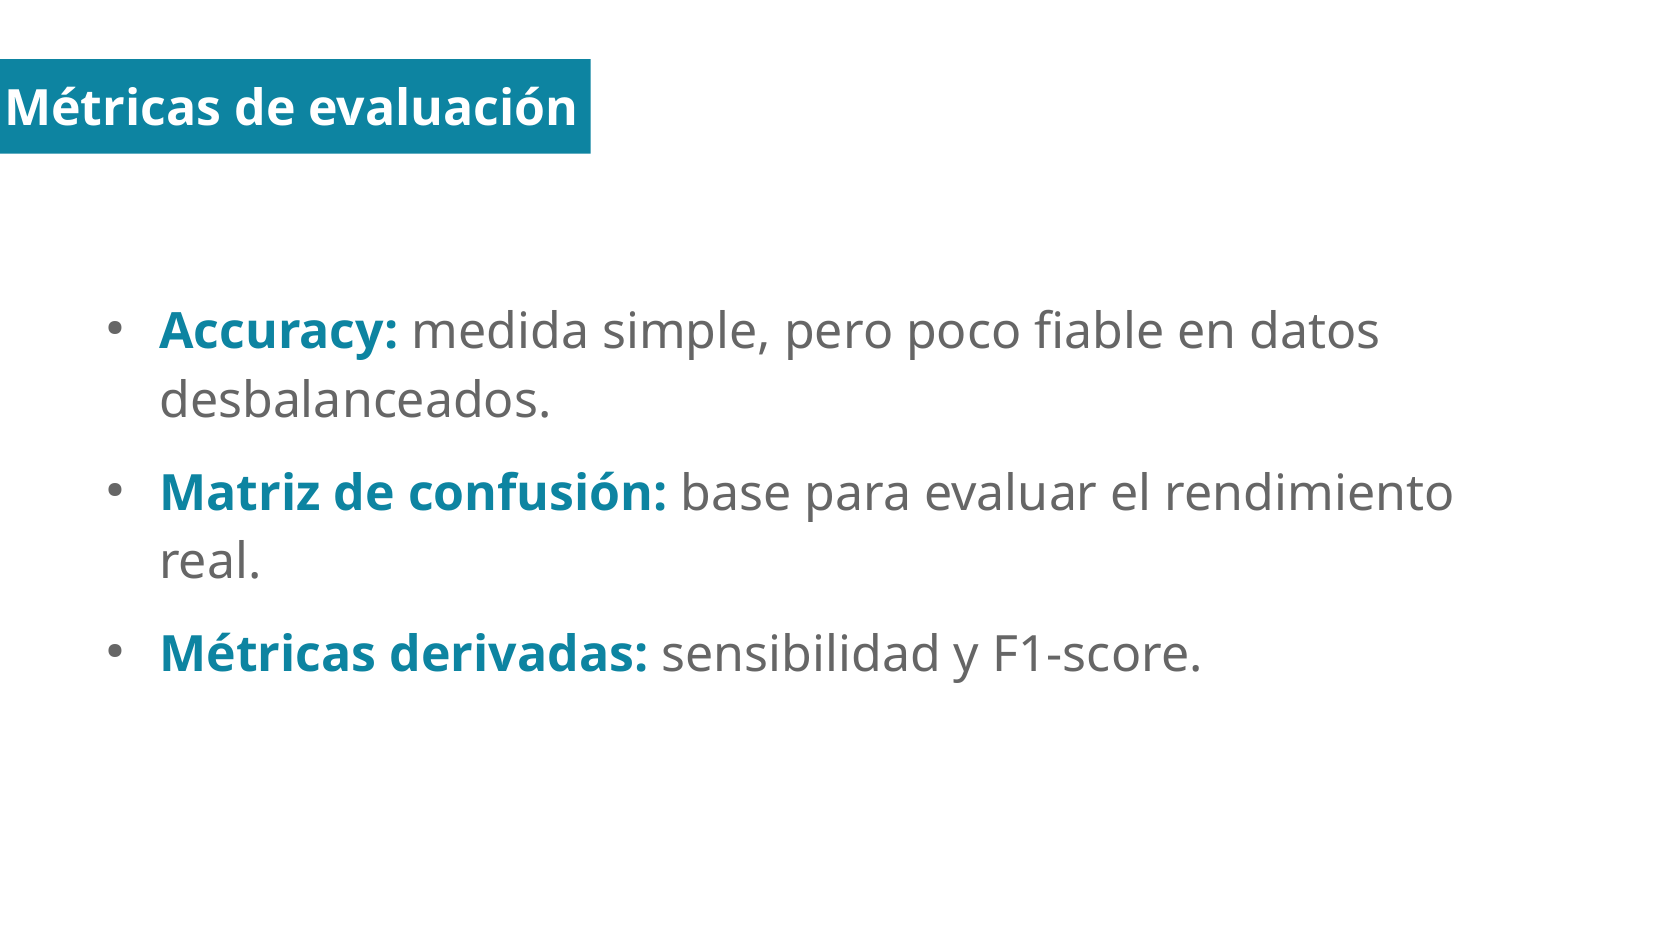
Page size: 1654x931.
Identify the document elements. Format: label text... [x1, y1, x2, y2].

title Métricas de evaluación [0, 47, 579, 166]
list Accuracy: medida simple, pero poco fiable en datos desbalanceados. Matriz de confusión: base para evaluar el rendimiento real. Métricas derivadas: sensibilidad y F1-score. [88, 295, 1536, 857]
